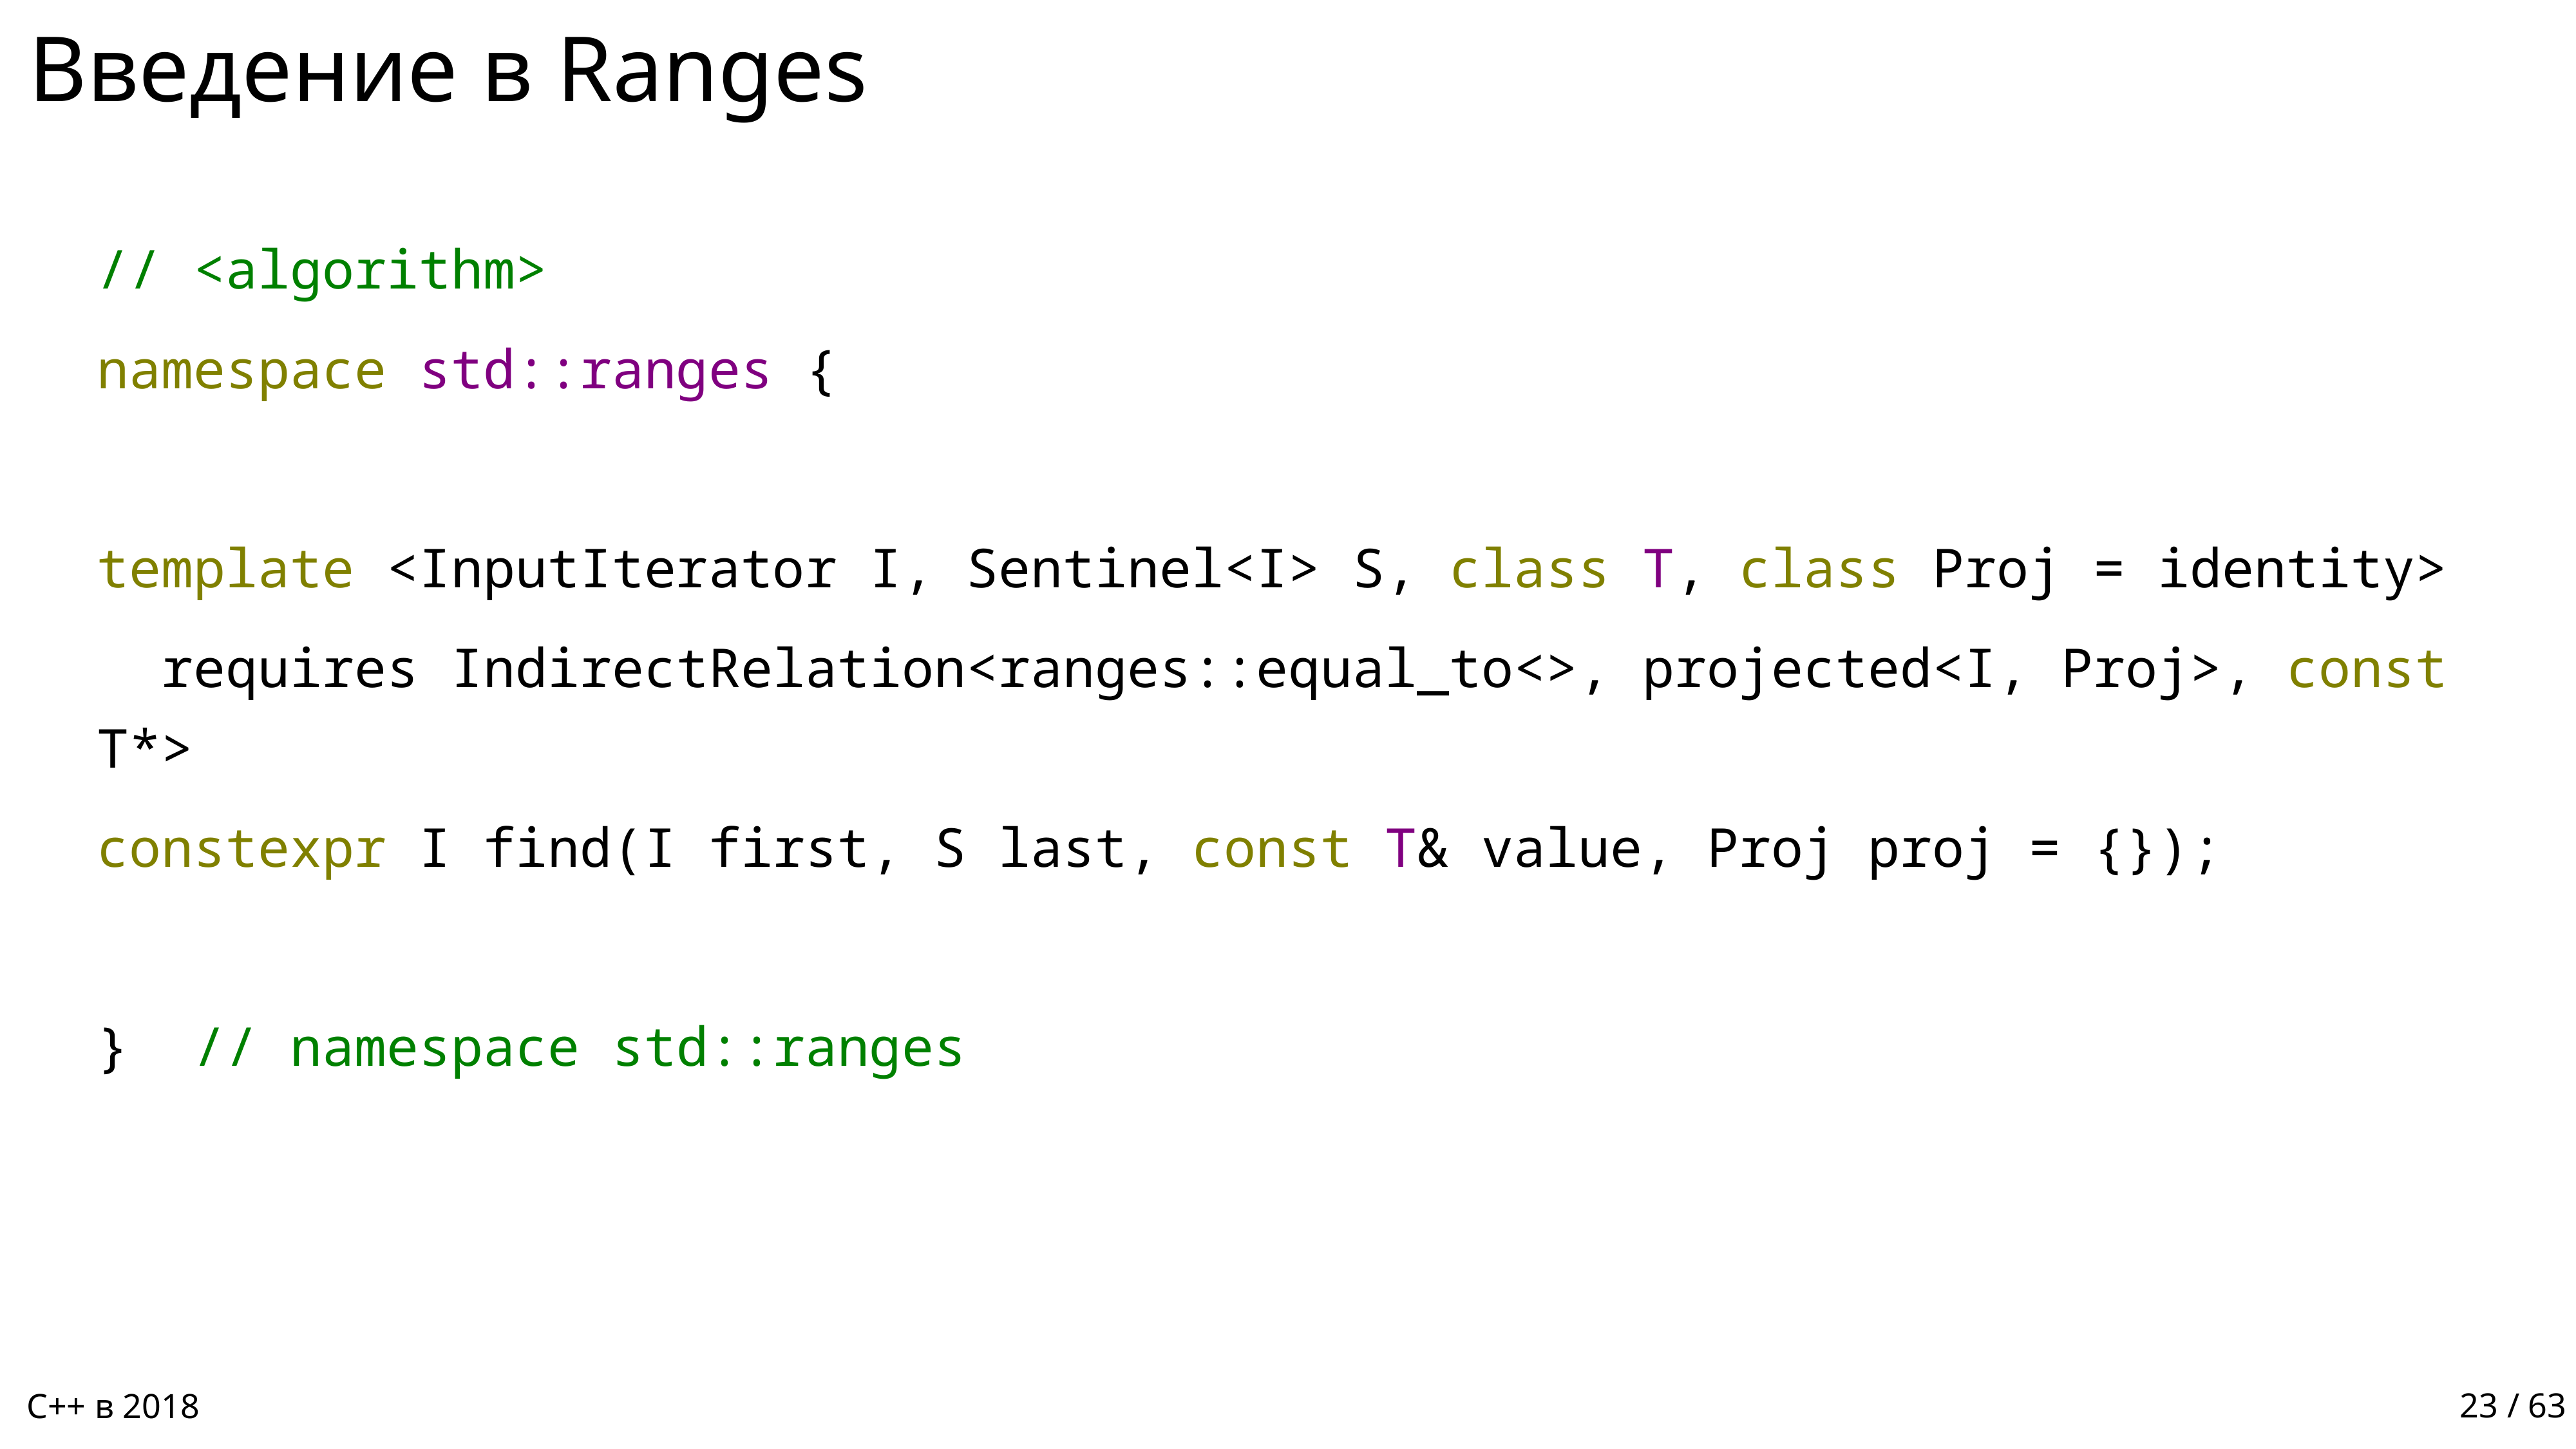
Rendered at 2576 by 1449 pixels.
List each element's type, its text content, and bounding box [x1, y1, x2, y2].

list <number> / 63 [1479, 1376, 2576, 1431]
list // <algorithm> namespace std::ranges { template <InputIterator I, Sentinel<I> S, class T, class Proj = identity> requires IndirectRelation<ranges::equal_to<>, projected<I, Proj>, const T*> constexpr I find(I first, S last, const T& value, Proj proj = {}); } // namespace std::ranges [87, 214, 2551, 1382]
title Введение в Ranges [19, 19, 2551, 155]
list C++ в 2018 [17, 1376, 1114, 1431]
